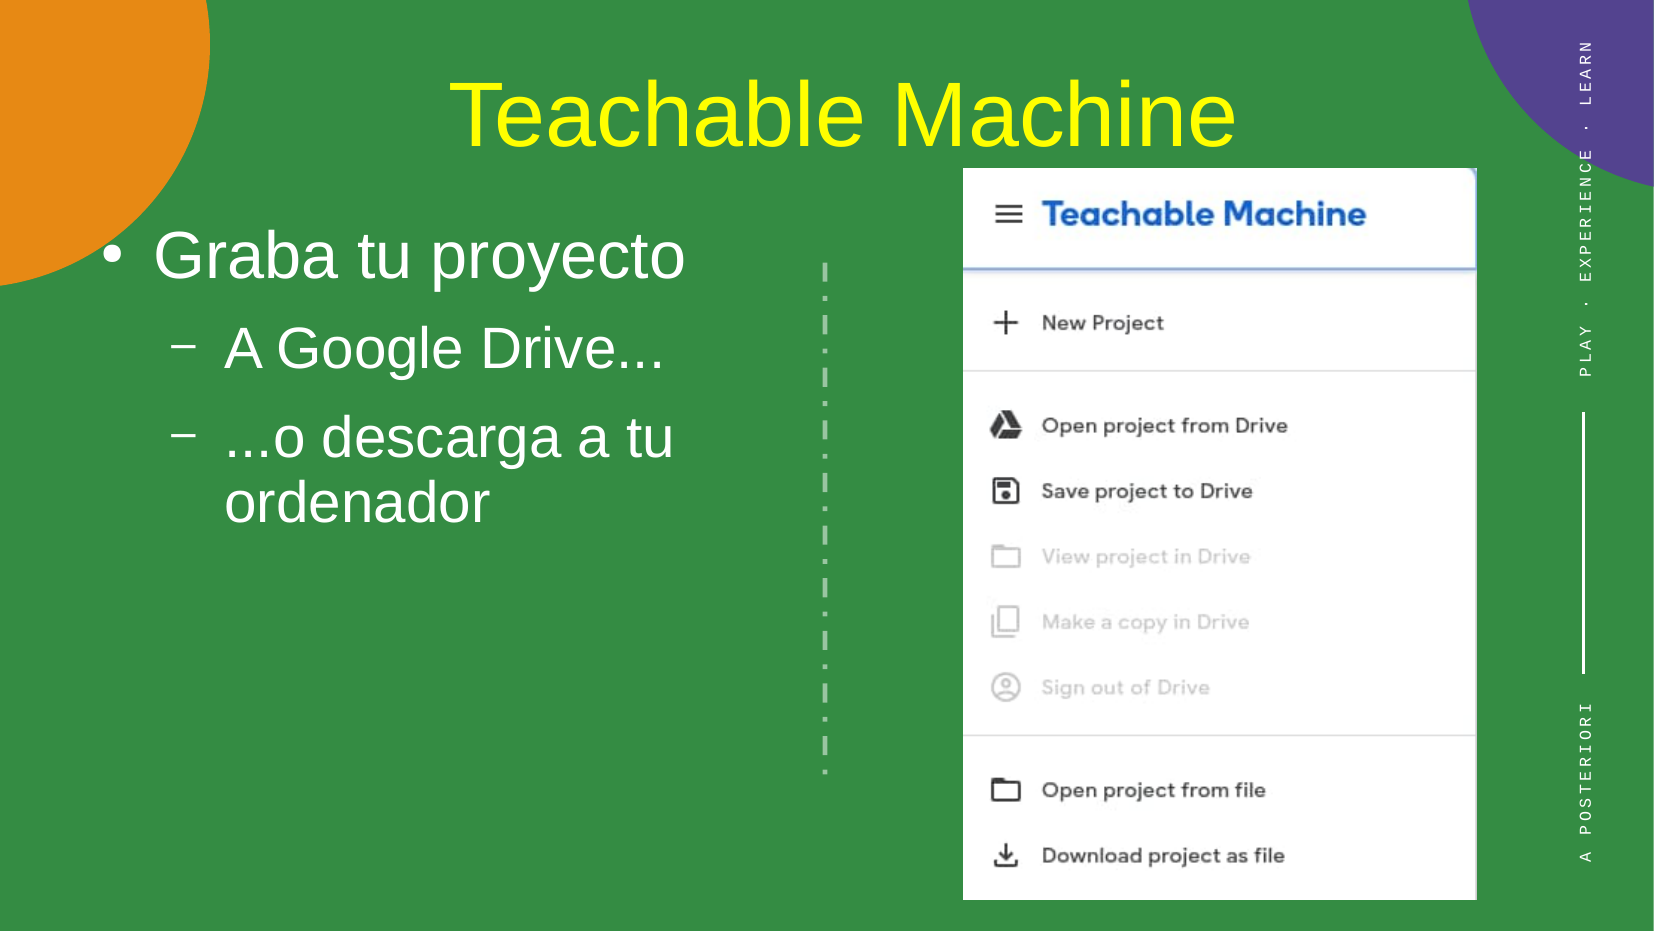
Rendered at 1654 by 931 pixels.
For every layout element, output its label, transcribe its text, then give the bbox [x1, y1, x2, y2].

title Teachable Machine [187, 37, 1501, 193]
list Graba tu proyecto A Google Drive... ...o descarga a tu ordenador [82, 217, 788, 758]
picture [963, 168, 1477, 901]
